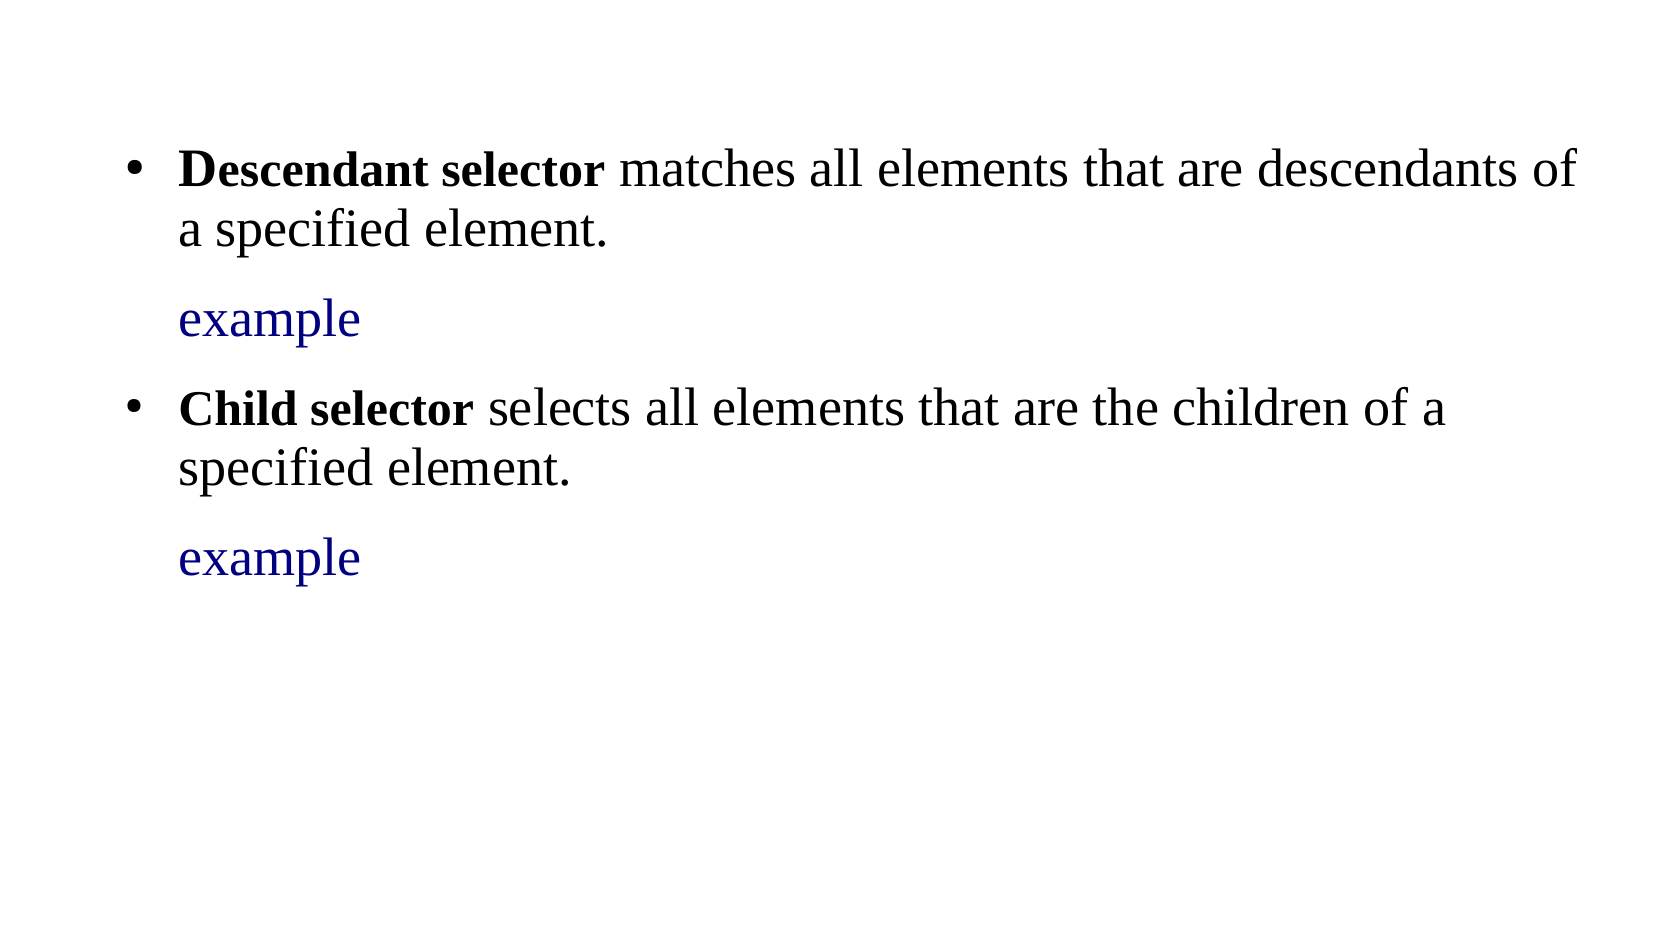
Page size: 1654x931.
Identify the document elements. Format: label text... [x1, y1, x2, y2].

list Descendant selector matches all elements that are descendants of a specified element. example Child selector selects all elements that are the children of a specified element. example [107, 138, 1596, 747]
